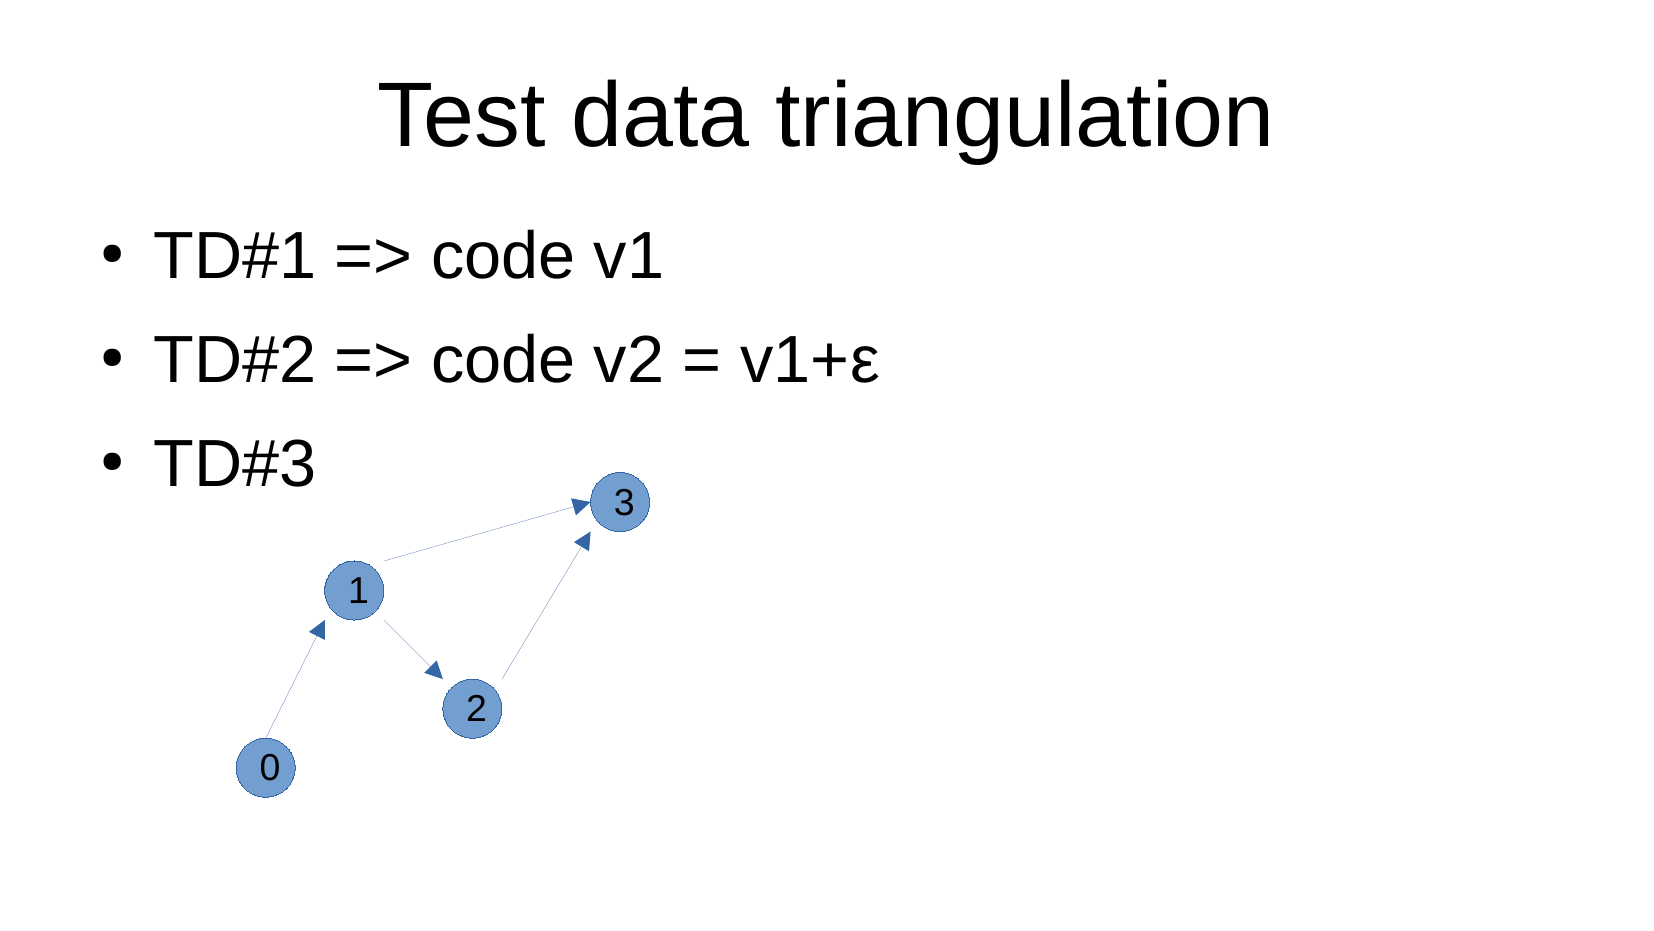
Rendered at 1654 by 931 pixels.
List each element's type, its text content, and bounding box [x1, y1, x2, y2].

text_box 3 [590, 472, 650, 532]
text_box 2 [442, 679, 502, 739]
text_box 1 [324, 560, 384, 621]
text_box 0 [236, 738, 296, 798]
list TD#1 => code v1 TD#2 => code v2 = v1+ε TD#3 [82, 217, 1571, 758]
title Test data triangulation [82, 37, 1571, 193]
